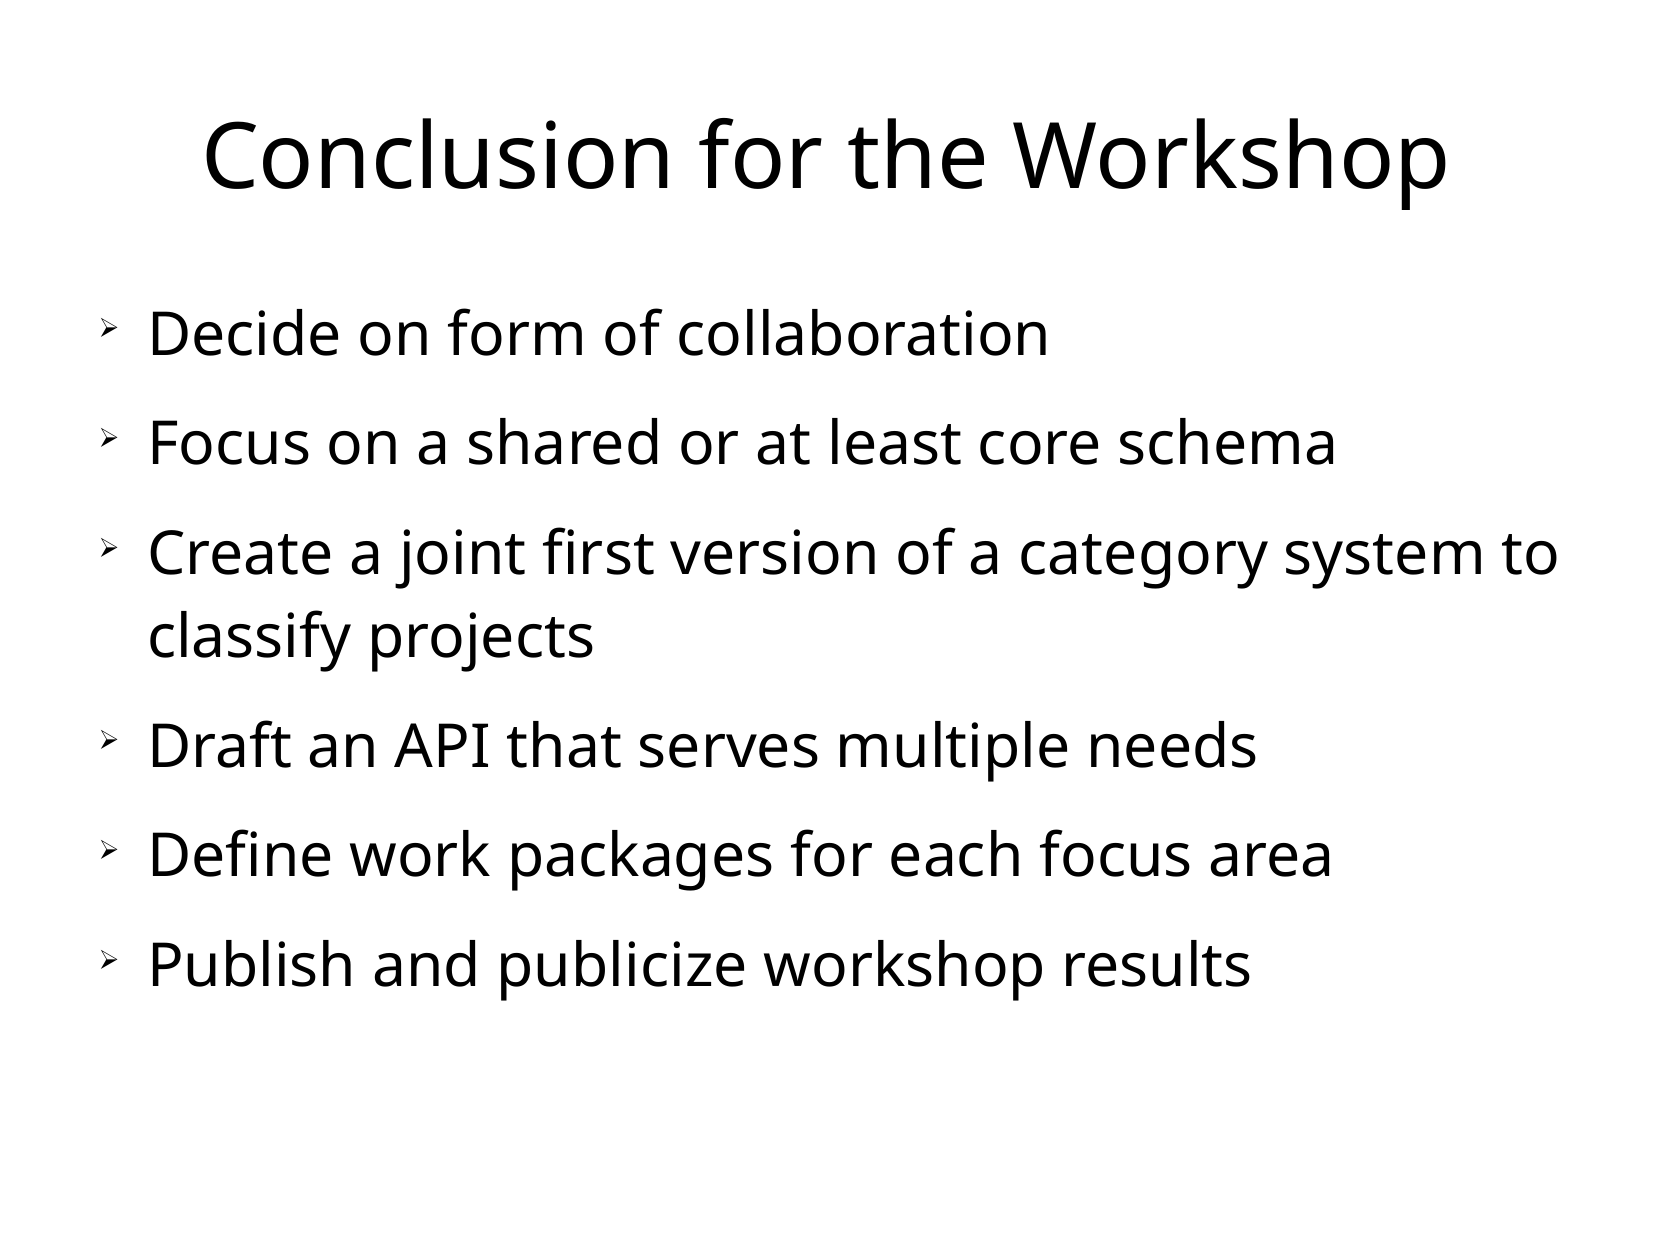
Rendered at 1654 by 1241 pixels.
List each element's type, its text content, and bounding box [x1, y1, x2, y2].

title Conclusion for the Workshop [82, 49, 1571, 257]
list Decide on form of collaboration Focus on a shared or at least core schema Create a joint first version of a category system to classify projects Draft an API that serves multiple needs Define work packages for each focus area Publish and publicize workshop results [82, 290, 1571, 1010]
